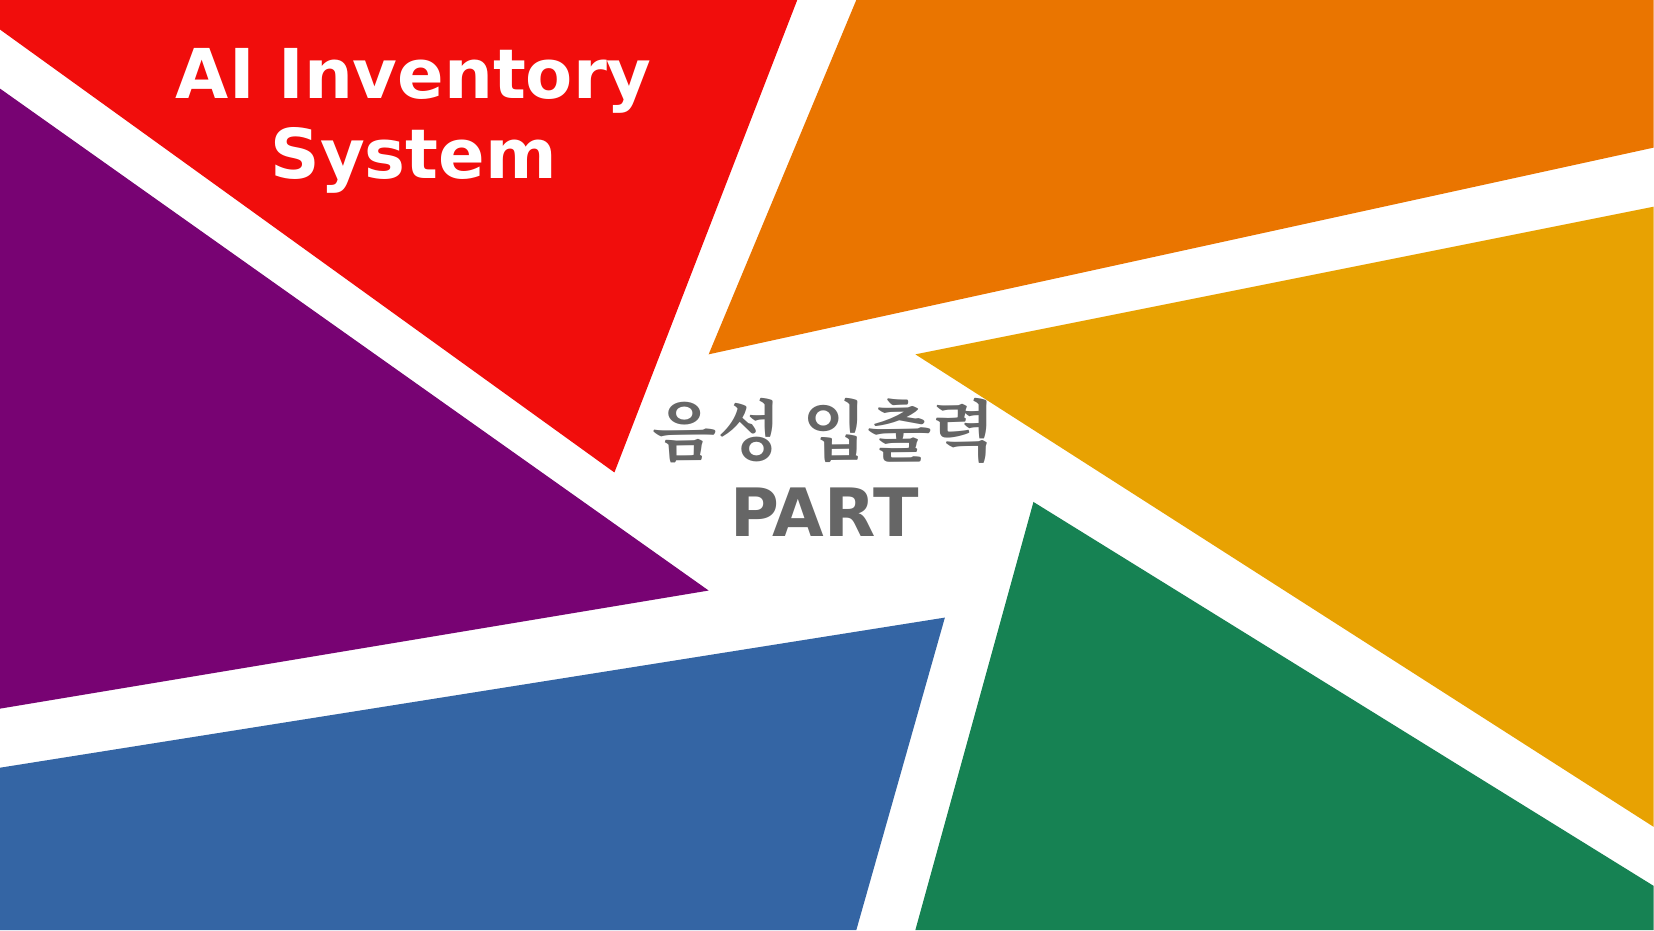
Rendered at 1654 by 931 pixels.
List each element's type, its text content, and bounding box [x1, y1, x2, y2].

title AI Inventory System [82, 34, 746, 195]
subtitle 음성 입출력 PART [614, 313, 1035, 618]
